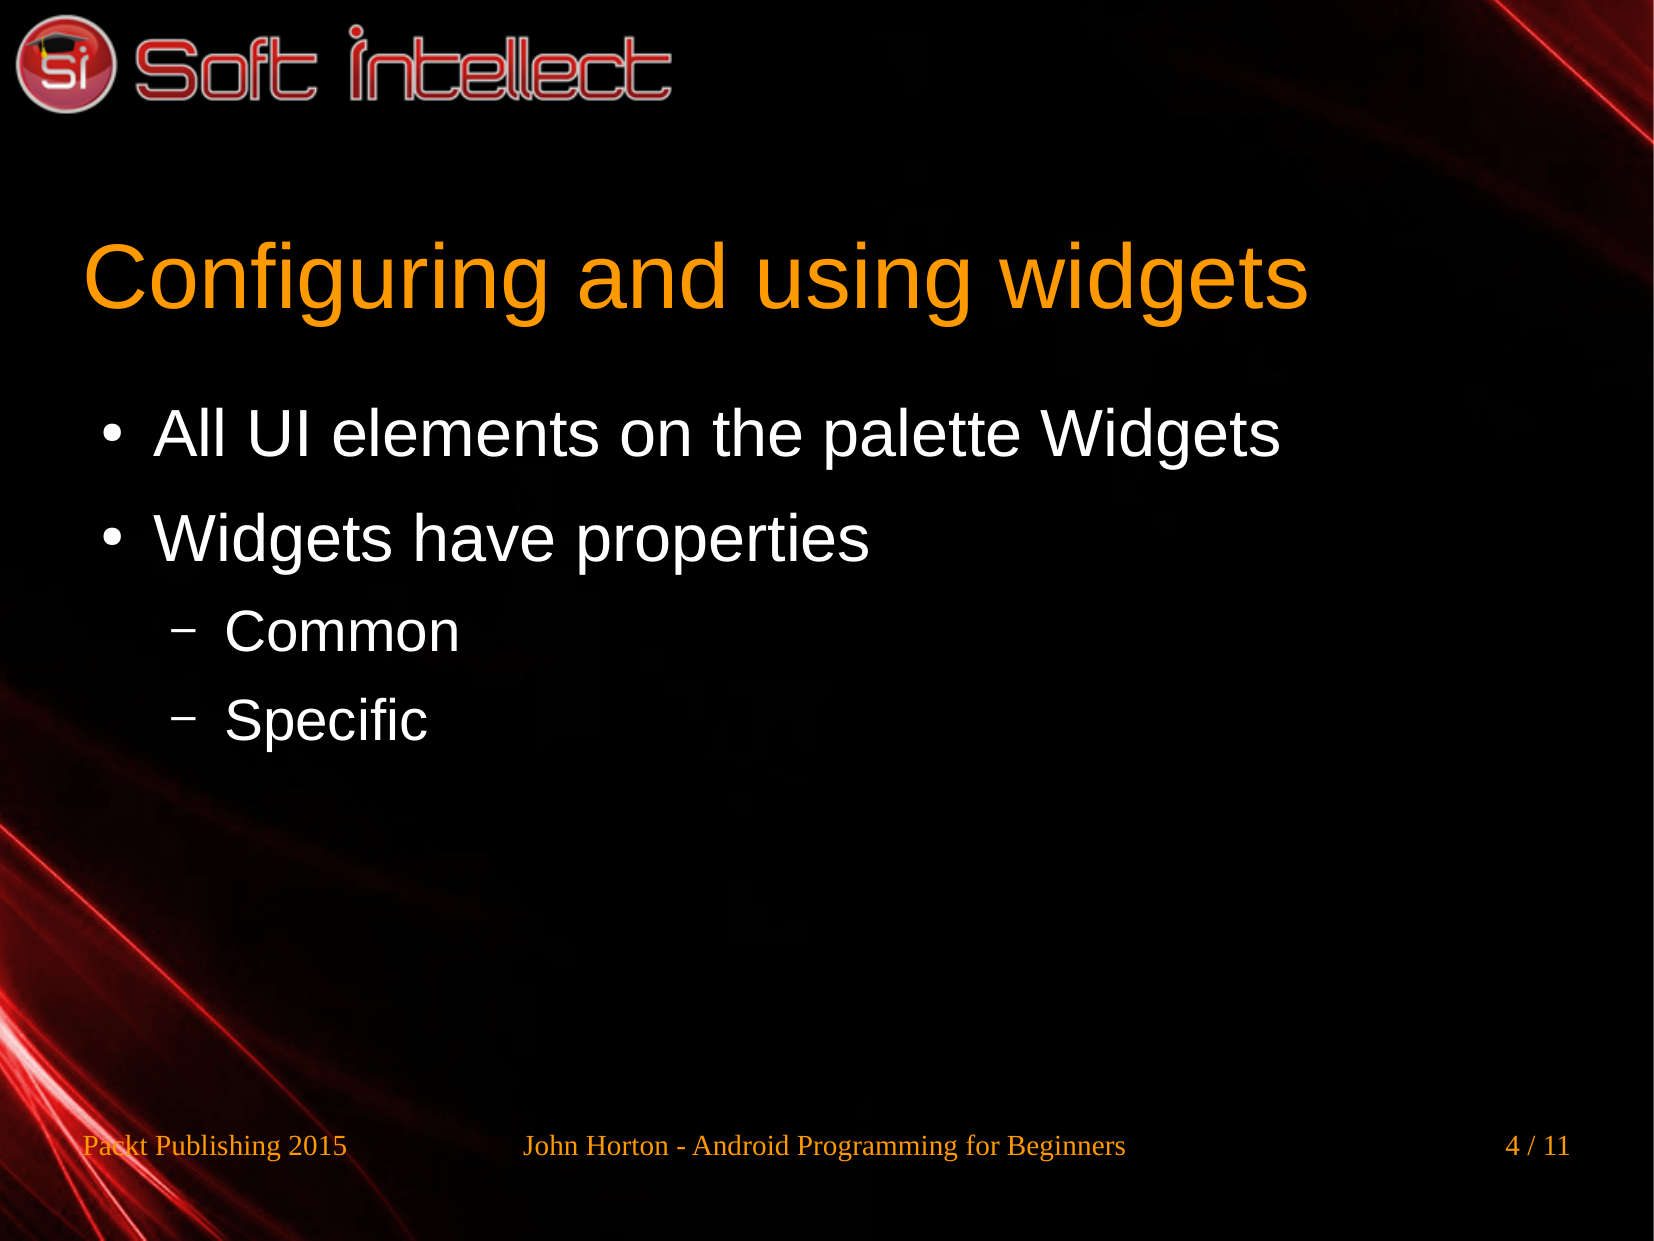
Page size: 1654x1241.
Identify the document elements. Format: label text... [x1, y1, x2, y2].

list Аll UI elements on the palette Widgets Widgets have properties Common Specific [82, 396, 1571, 1116]
title Configuring and using widgets [82, 173, 1571, 381]
picture [0, 0, 1654, 1241]
